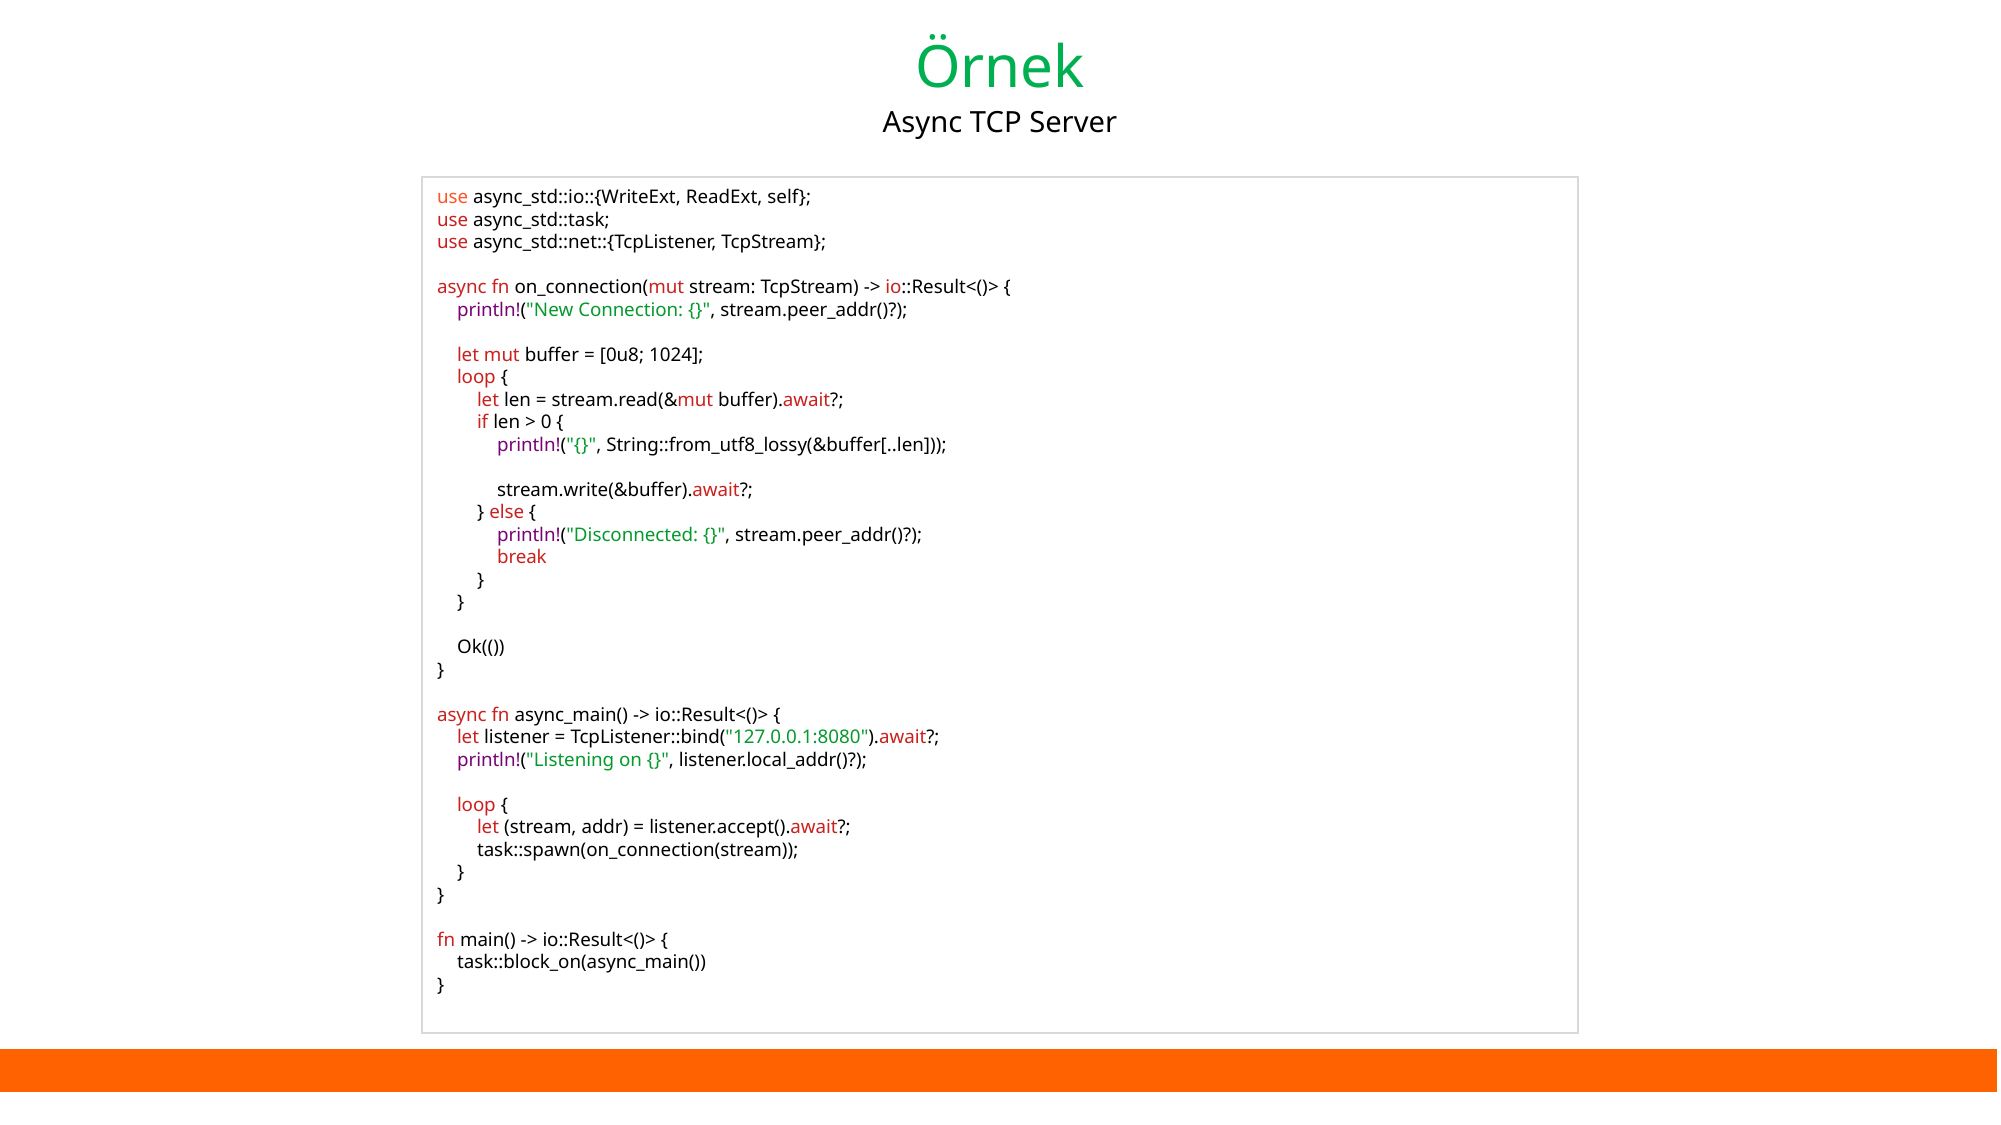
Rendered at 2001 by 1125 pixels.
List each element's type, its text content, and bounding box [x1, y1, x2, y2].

text_box Örnek [420, 29, 1580, 119]
text_box use async_std::io::{WriteExt, ReadExt, self}; use async_std::task; use async_std::net::{TcpListener, TcpStream}; async fn on_connection(mut stream: TcpStream) -> io::Result<()> { println!("New Connection: {}", stream.peer_addr()?); let mut buffer = [0u8; 1024]; loop { let len = stream.read(&mut buffer).await?; if len > 0 { println!("{}", String::from_utf8_lossy(&buffer[..len])); stream.write(&buffer).await?; } else { println!("Disconnected: {}", stream.peer_addr()?); break } } Ok(()) } async fn async_main() -> io::Result<()> { let listener = TcpListener::bind("127.0.0.1:8080").await?; println!("Listening on {}", listener.local_addr()?); loop { let (stream, addr) = listener.accept().await?; task::spawn(on_connection(stream)); } } fn main() -> io::Result<()> { task::block_on(async_main()) } [422, 177, 1578, 1034]
text_box [0, 1049, 1997, 1092]
text_box Async TCP Server [451, 95, 1549, 148]
